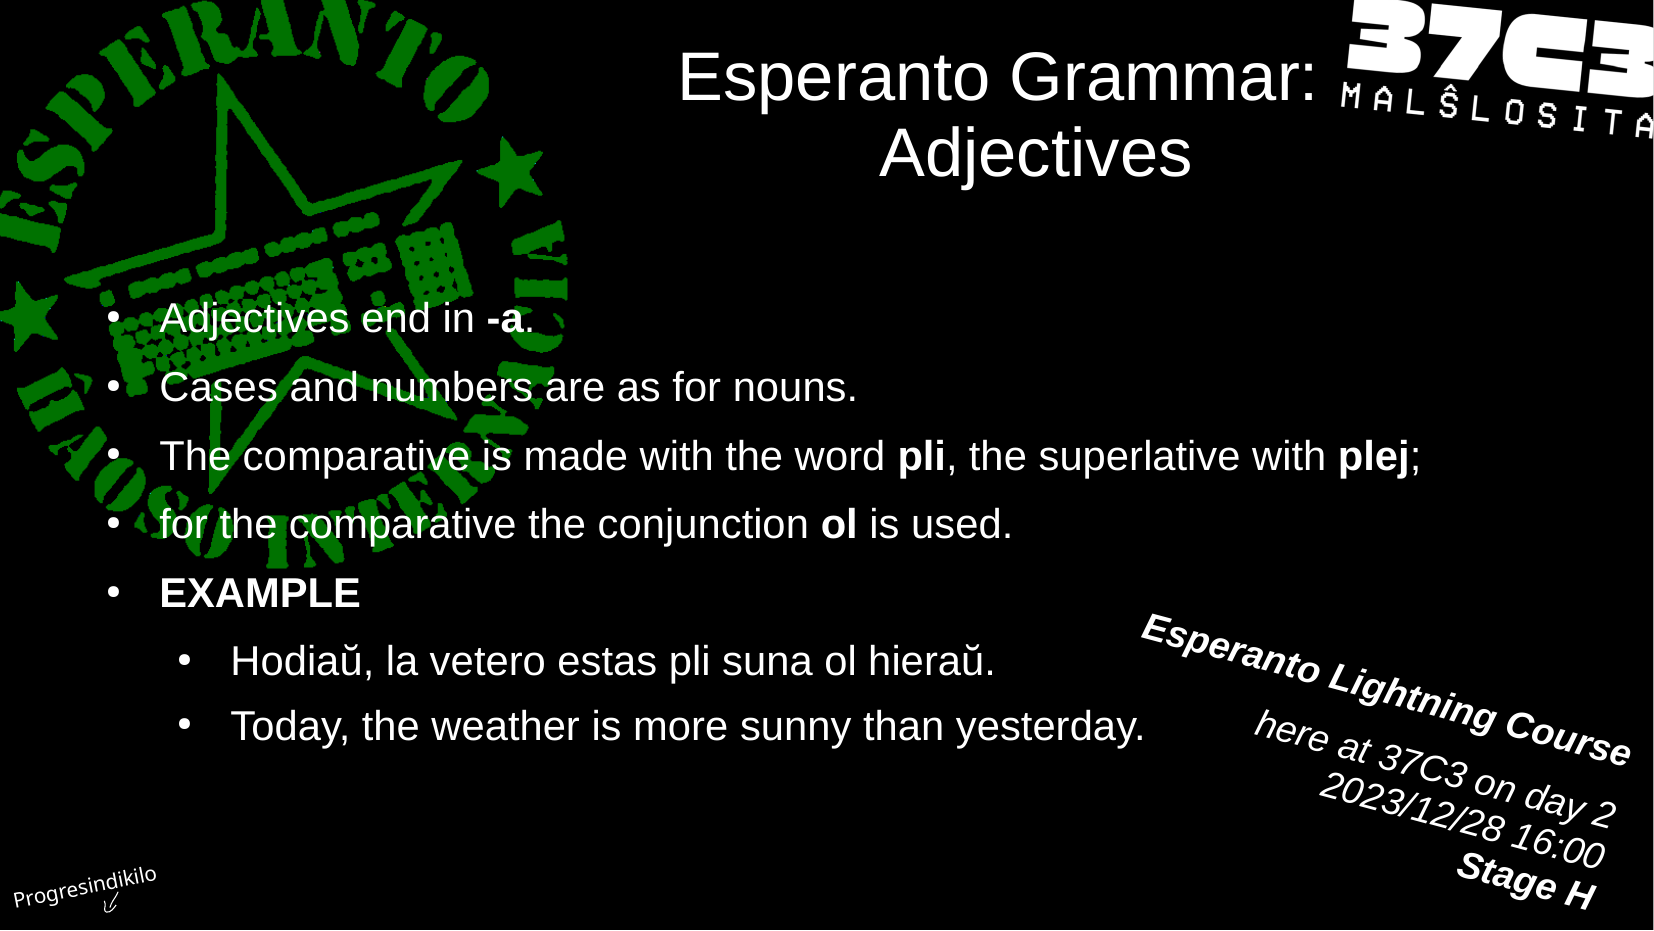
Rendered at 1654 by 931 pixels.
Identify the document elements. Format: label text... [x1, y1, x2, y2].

picture [1349, 0, 1654, 139]
list Adjectives end in -a. Cases and numbers are as for nouns. The comparative is made with the word pli, the superlative with plej; for the comparative the conjunction ol is used. EXAMPLE Hodiaŭ, la vetero estas pli suna ol hieraŭ. Today, the weather is more sunny than yesterday. [88, 295, 1571, 835]
picture [0, 0, 591, 591]
list Esperanto Lightning Course here at 37C3 on day 2 2023/12/28 16:00 Stage H [868, 552, 1637, 931]
title Esperanto Grammar: Adjectives [501, 37, 1571, 193]
